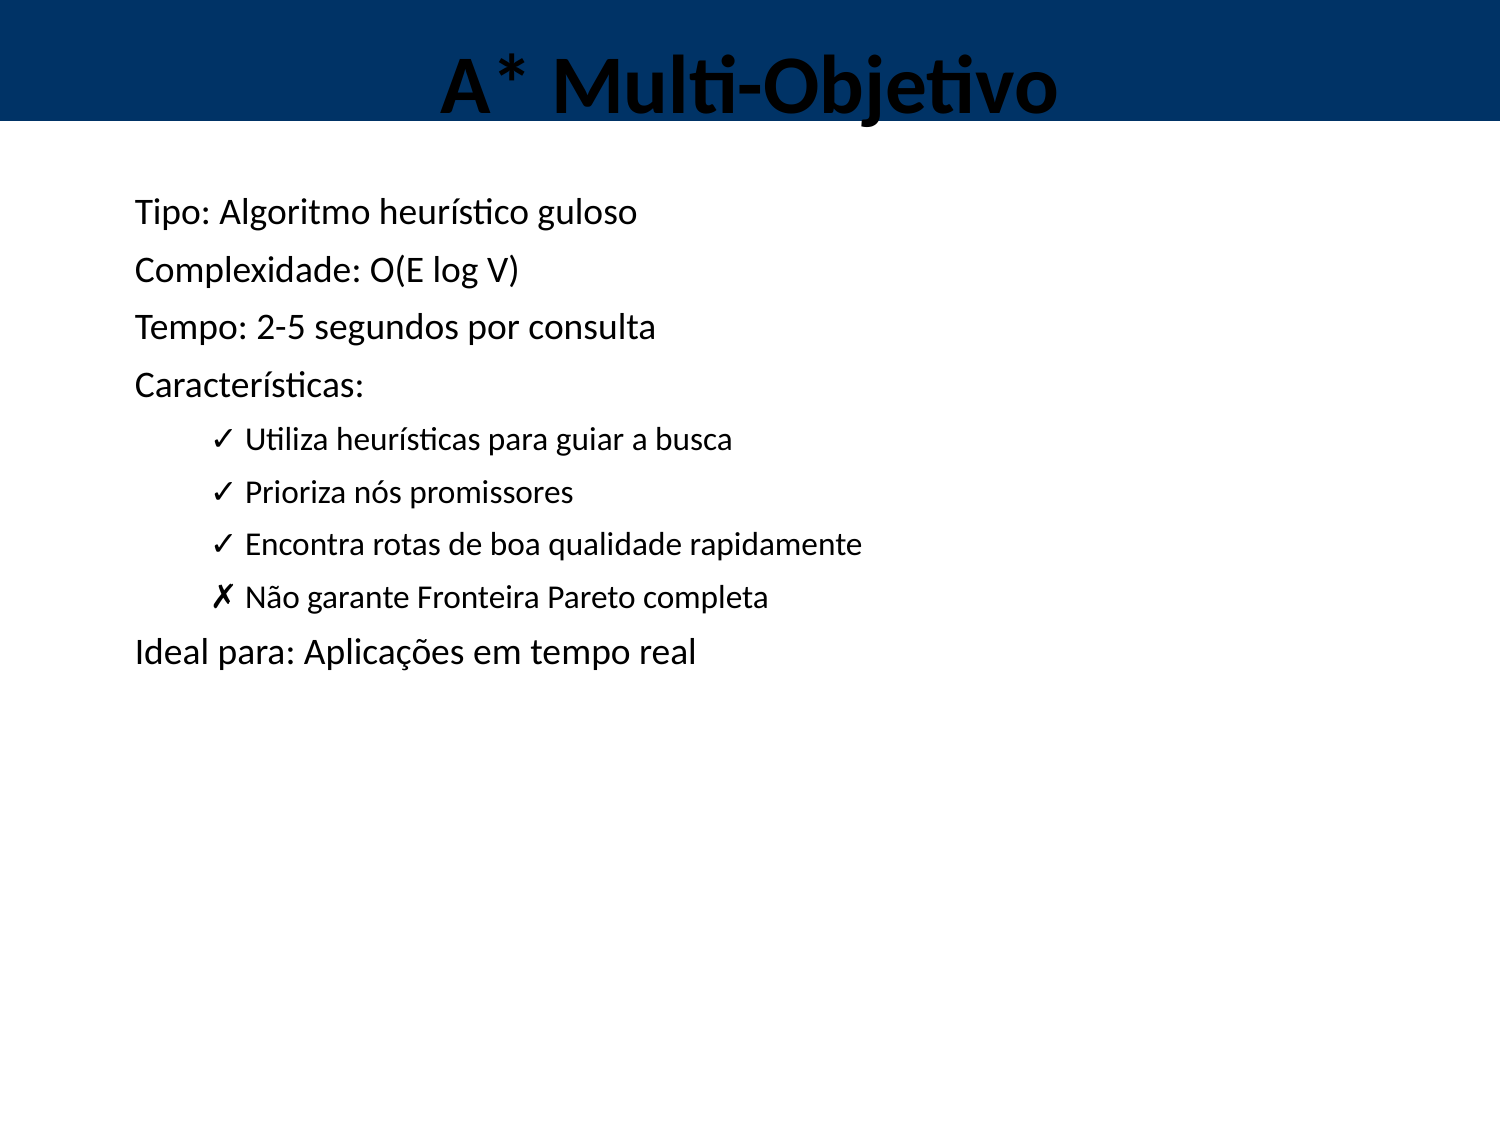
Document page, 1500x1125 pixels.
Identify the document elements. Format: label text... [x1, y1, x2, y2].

text_box A* Multi-Objetivo [425, 22, 1074, 138]
text_box [0, 0, 1500, 120]
text_box Tipo: Algoritmo heurístico guloso Complexidade: O(E log V) Tempo: 2-5 segundos por consulta Características: ✓ Utiliza heurísticas para guiar a busca ✓ Prioriza nós promissores ✓ Encontra rotas de boa qualidade rapidamente ✗ Não garante Fronteira Pareto completa Ideal para: Aplicações em tempo real [119, 179, 1380, 680]
